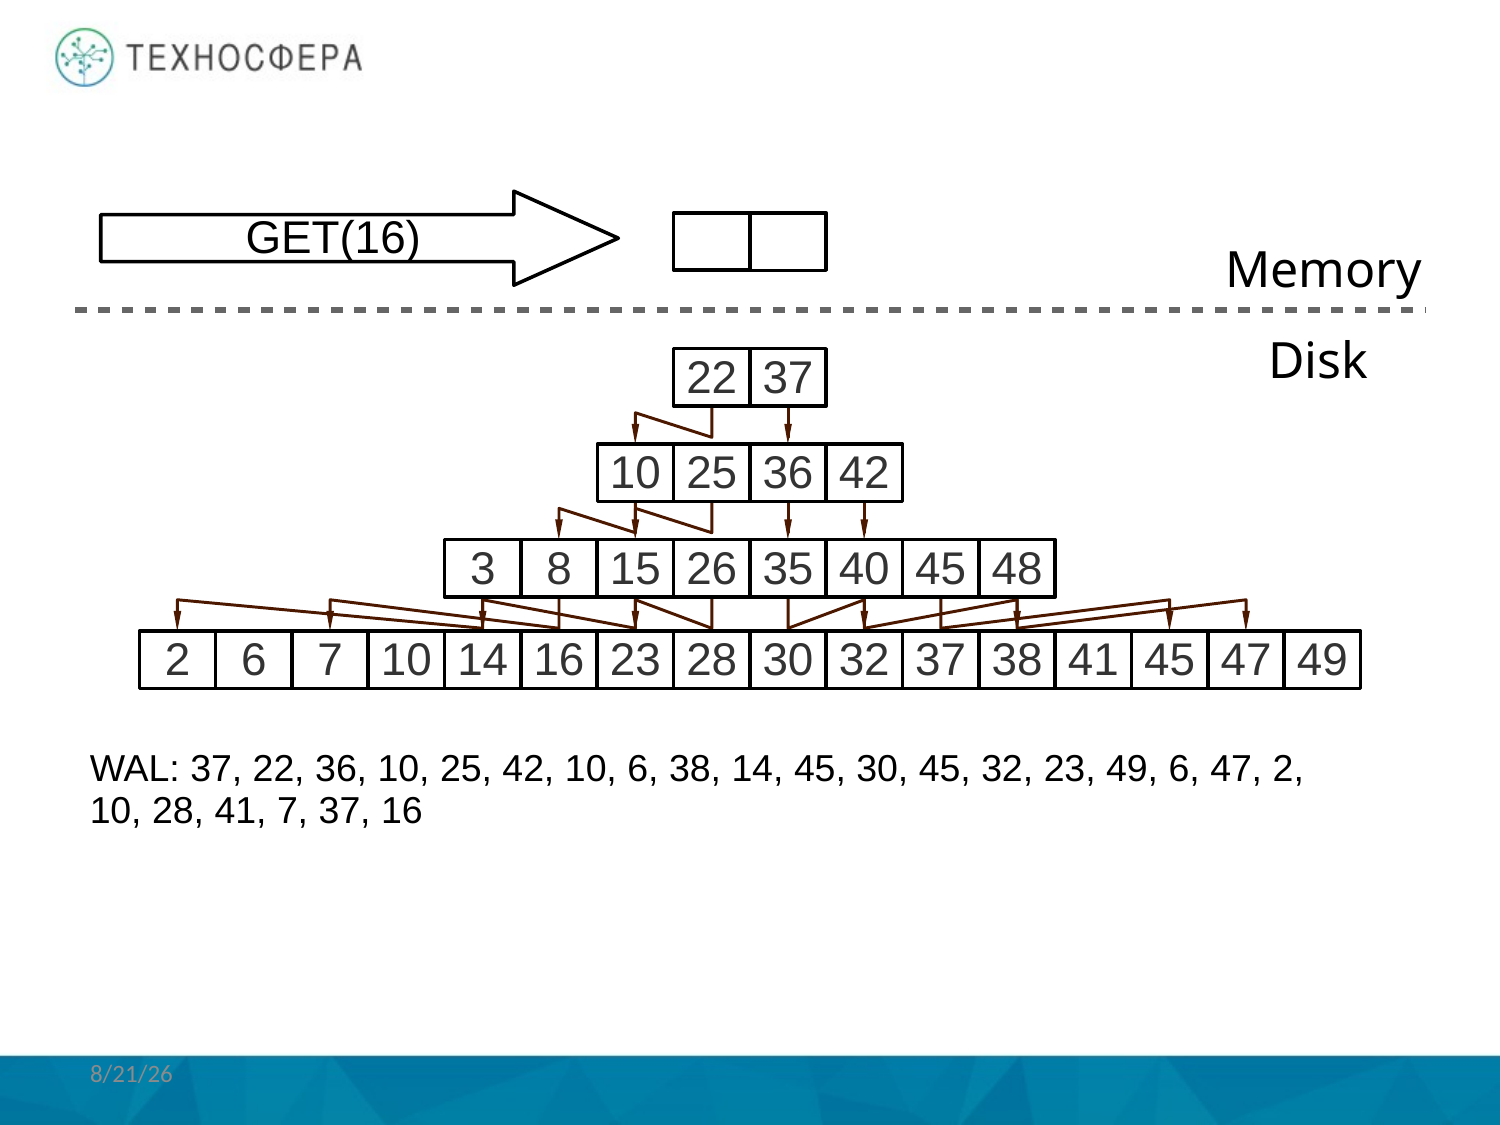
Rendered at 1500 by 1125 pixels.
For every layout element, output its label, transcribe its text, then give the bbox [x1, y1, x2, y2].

text_box 14 [444, 631, 520, 689]
text_box 38 [978, 631, 1055, 689]
text_box Memory [1210, 226, 1443, 303]
text_box 10 [597, 444, 673, 502]
text_box 15 [597, 539, 673, 597]
text_box 16 [520, 631, 597, 689]
text_box WAL: 37, 22, 36, 10, 25, 42, 10, 6, 38, 14, 45, 30, 45, 32, 23, 49, 6, 47, 2, 10, 28, 41, 7, 37, 16 [75, 739, 1361, 839]
text_box 22 [673, 348, 749, 407]
text_box 35 [749, 539, 826, 597]
text_box 45 [902, 539, 978, 597]
text_box 37 [902, 631, 978, 689]
text_box 28 [673, 631, 749, 689]
text_box 23 [597, 631, 673, 689]
text_box 45 [1131, 631, 1207, 689]
text_box Disk [1253, 317, 1391, 394]
text_box 37 [749, 348, 827, 407]
text_box 30 [749, 631, 826, 689]
text_box 42 [826, 444, 903, 502]
text_box 40 [826, 539, 902, 597]
text_box 10 [368, 631, 444, 689]
text_box 7 [292, 631, 368, 689]
text_box 47 [1207, 631, 1284, 689]
text_box 3 [444, 539, 520, 597]
text_box 32 [826, 631, 902, 689]
text_box 49 [1284, 631, 1361, 689]
picture [0, 0, 1500, 1057]
text_box 25 [673, 444, 749, 502]
text_box 6 [215, 631, 292, 689]
text_box 41 [1055, 631, 1131, 689]
text_box 48 [978, 539, 1056, 597]
text_box 2 [139, 631, 215, 689]
text_box GET(16) [100, 191, 619, 286]
text_box 26 [673, 539, 749, 597]
text_box 36 [749, 444, 826, 502]
text_box 8 [520, 539, 597, 597]
